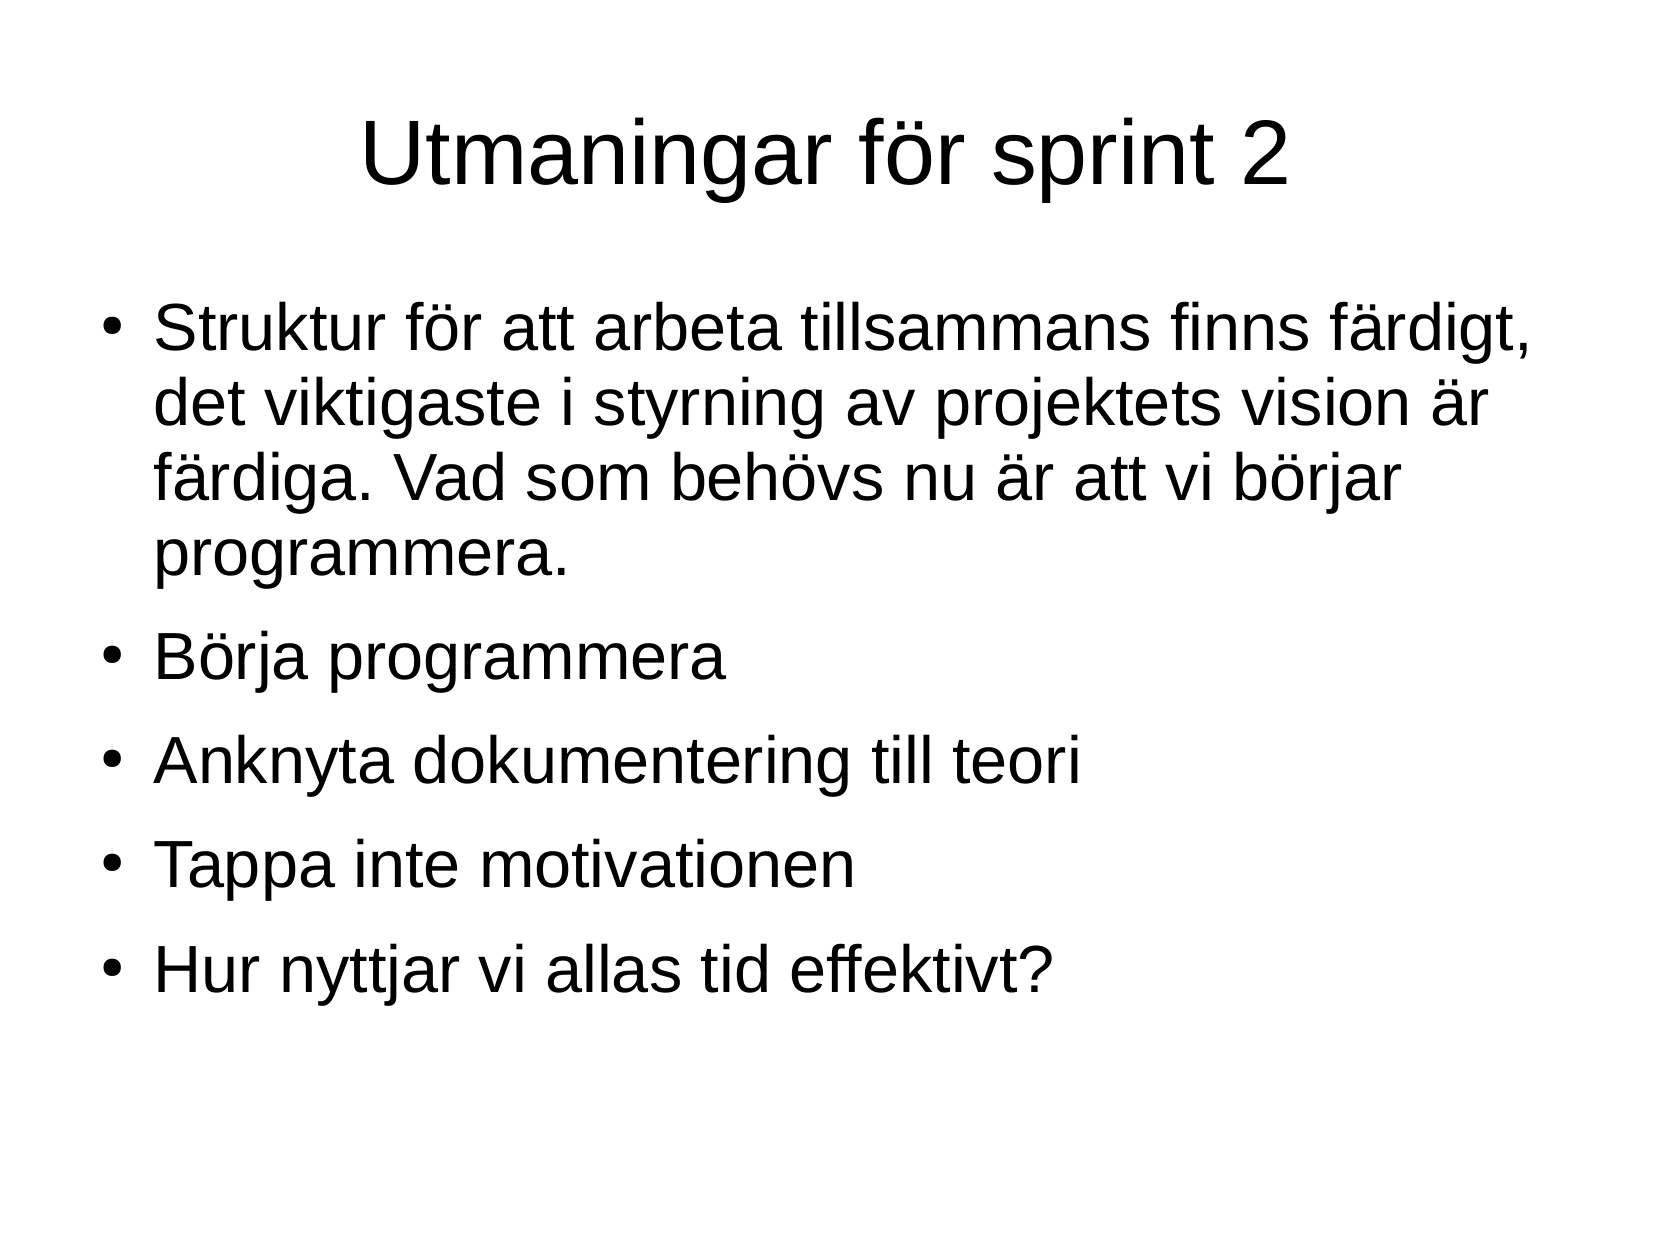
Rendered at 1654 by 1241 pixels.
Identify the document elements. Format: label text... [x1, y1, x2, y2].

list Struktur för att arbeta tillsammans finns färdigt, det viktigaste i styrning av projektets vision är färdiga. Vad som behövs nu är att vi börjar programmera. Börja programmera Anknyta dokumentering till teori Tappa inte motivationen Hur nyttjar vi allas tid effektivt? [82, 290, 1571, 1109]
title Utmaningar för sprint 2 [82, 49, 1571, 257]
